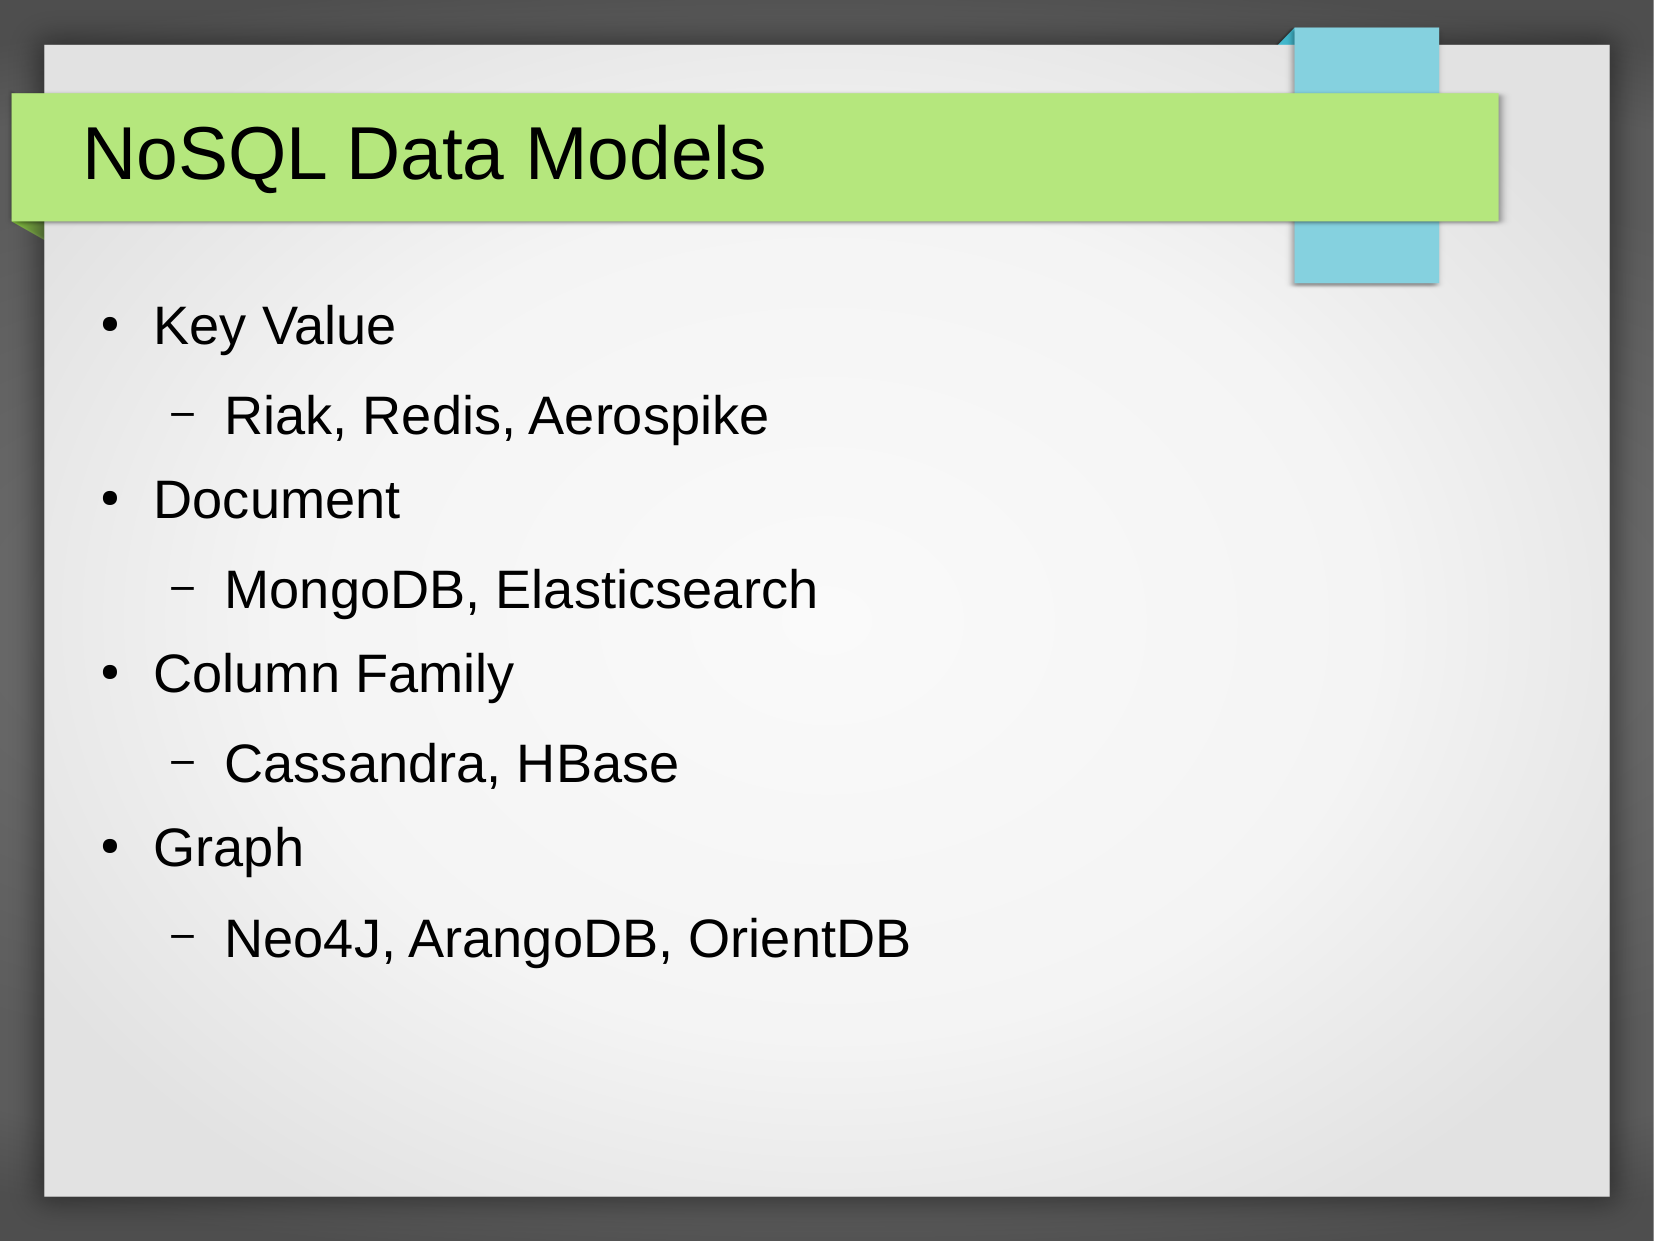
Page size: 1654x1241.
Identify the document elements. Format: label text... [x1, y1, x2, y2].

title NoSQL Data Models [82, 94, 1264, 213]
list Key Value Riak, Redis, Aerospike Document MongoDB, Elasticsearch Column Family Cassandra, HBase Graph Neo4J, ArangoDB, OrientDB [82, 295, 1571, 1015]
picture [0, 0, 1654, 1241]
